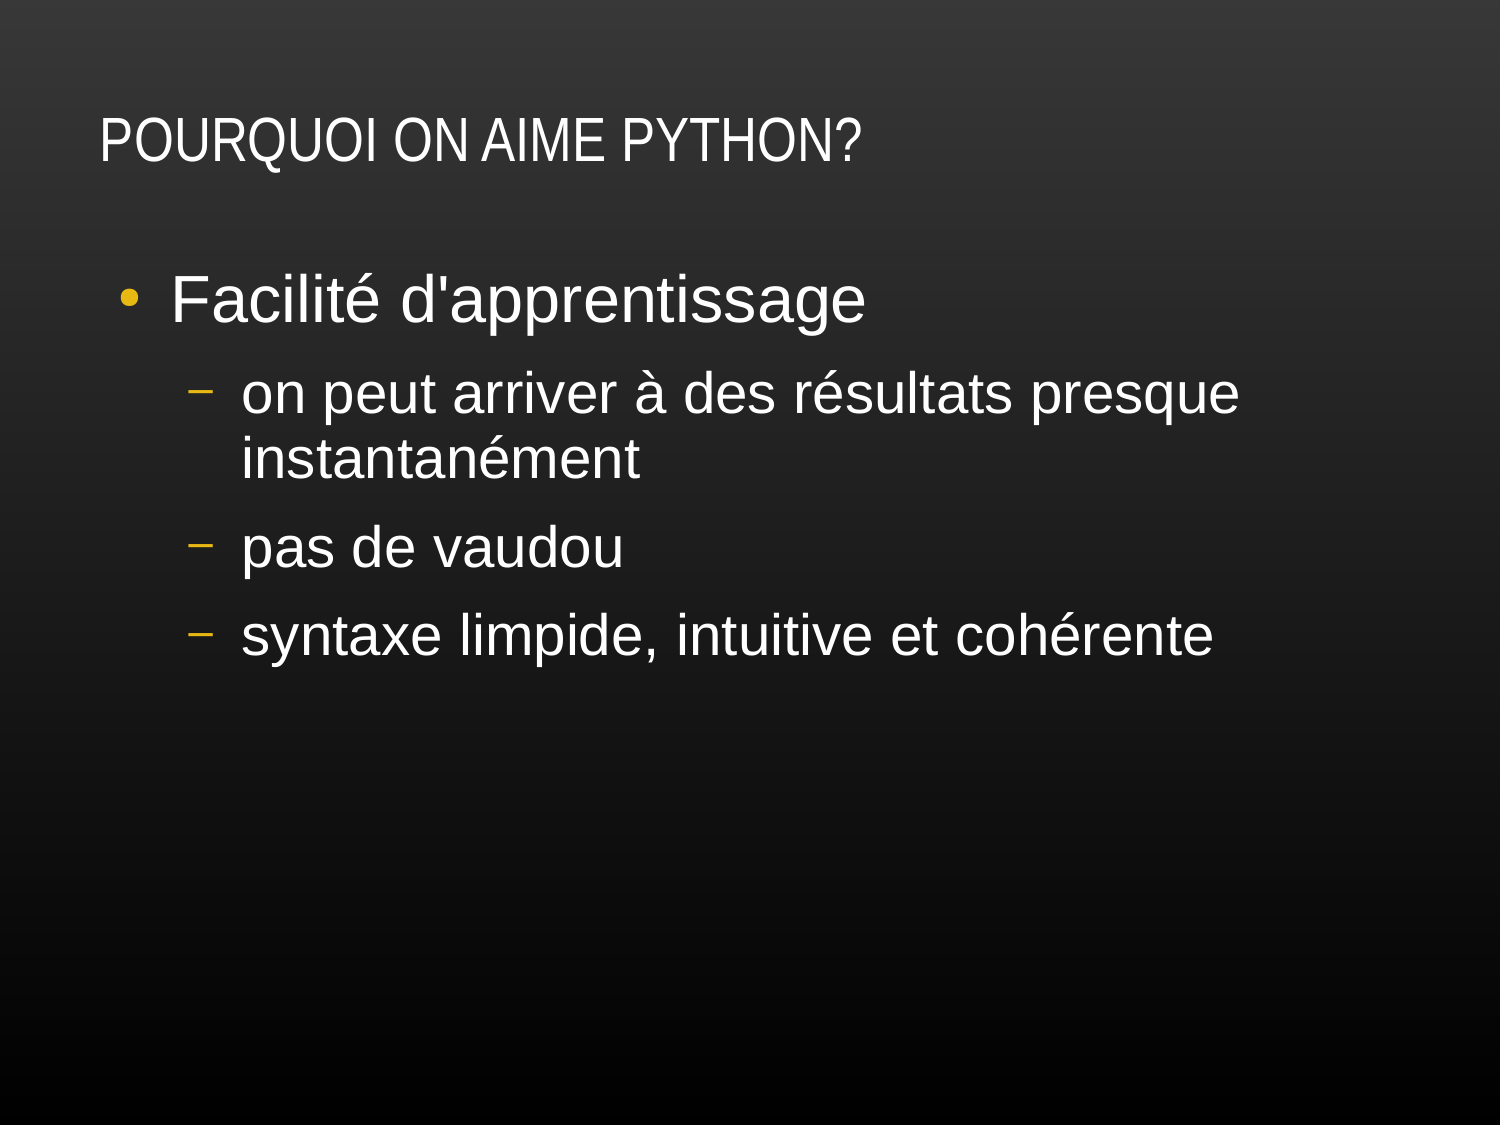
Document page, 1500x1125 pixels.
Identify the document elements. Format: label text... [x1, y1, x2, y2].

list Facilité d'apprentissage on peut arriver à des résultats presque instantanément pas de vaudou syntaxe limpide, intuitive et cohérente [99, 262, 1400, 1005]
title POurquoi on aime python? [99, 45, 1400, 233]
